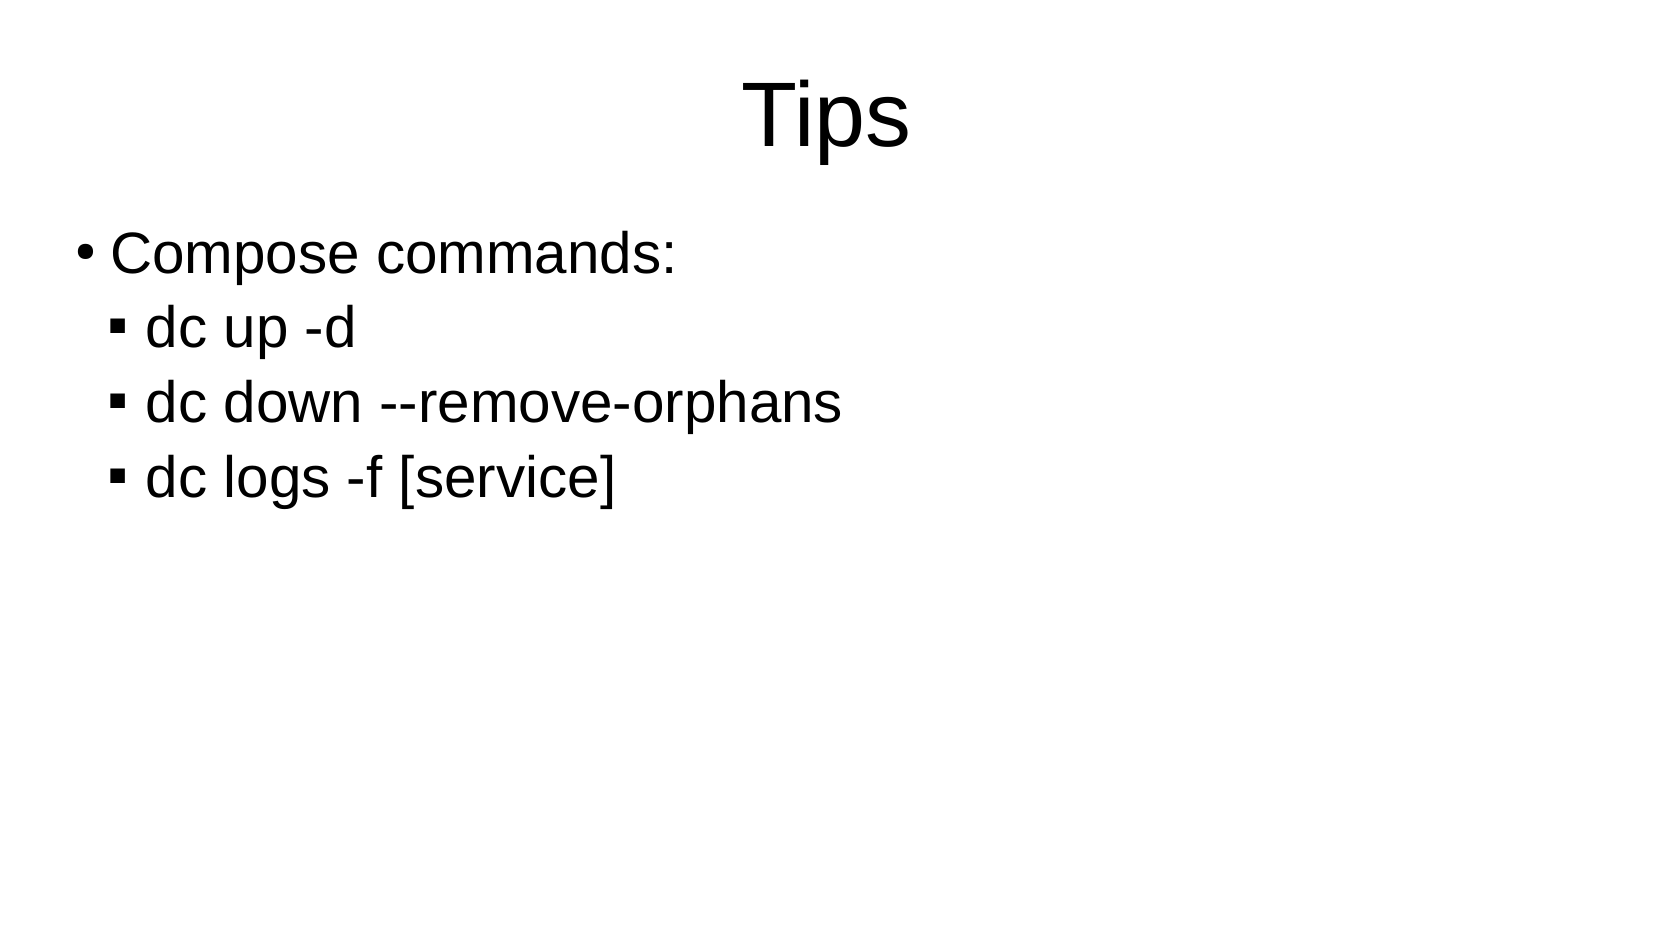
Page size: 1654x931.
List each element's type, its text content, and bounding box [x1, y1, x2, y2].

subtitle Compose commands: dc up -d dc down --remove-orphans dc logs -f [service] [75, 210, 1564, 751]
title Tips [82, 37, 1571, 193]
